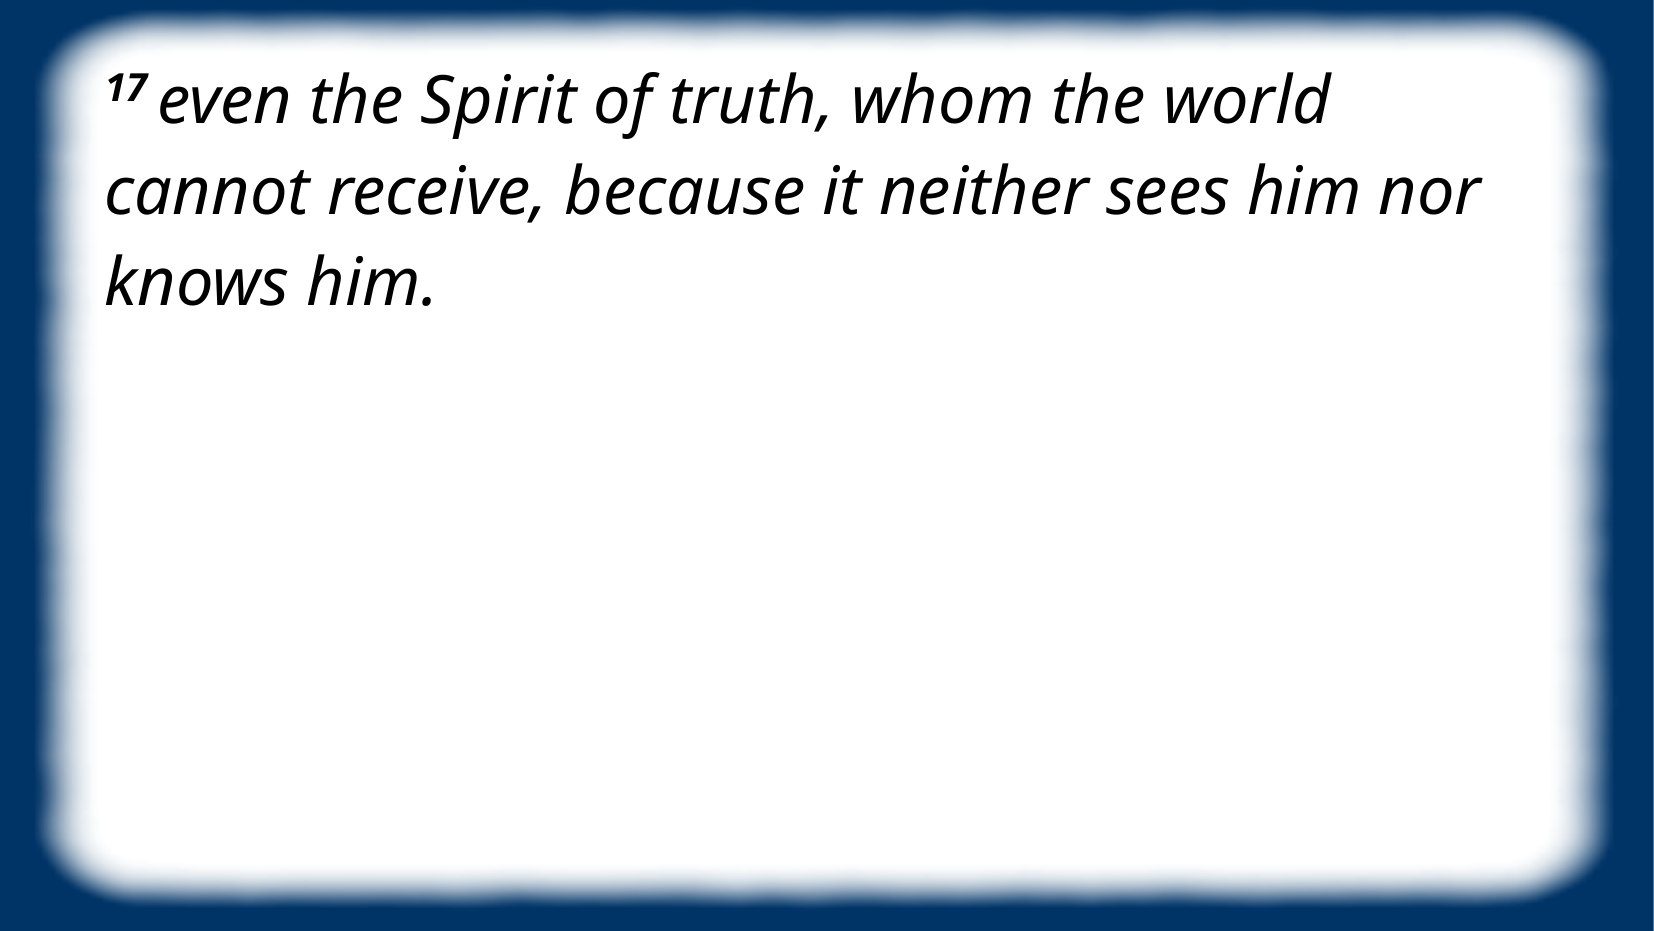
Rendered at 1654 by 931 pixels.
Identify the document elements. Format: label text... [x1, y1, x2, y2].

text_box 17 even the Spirit of truth, whom the world cannot receive, because it neither sees him nor knows him. [90, 45, 1546, 327]
picture [0, 0, 1654, 931]
